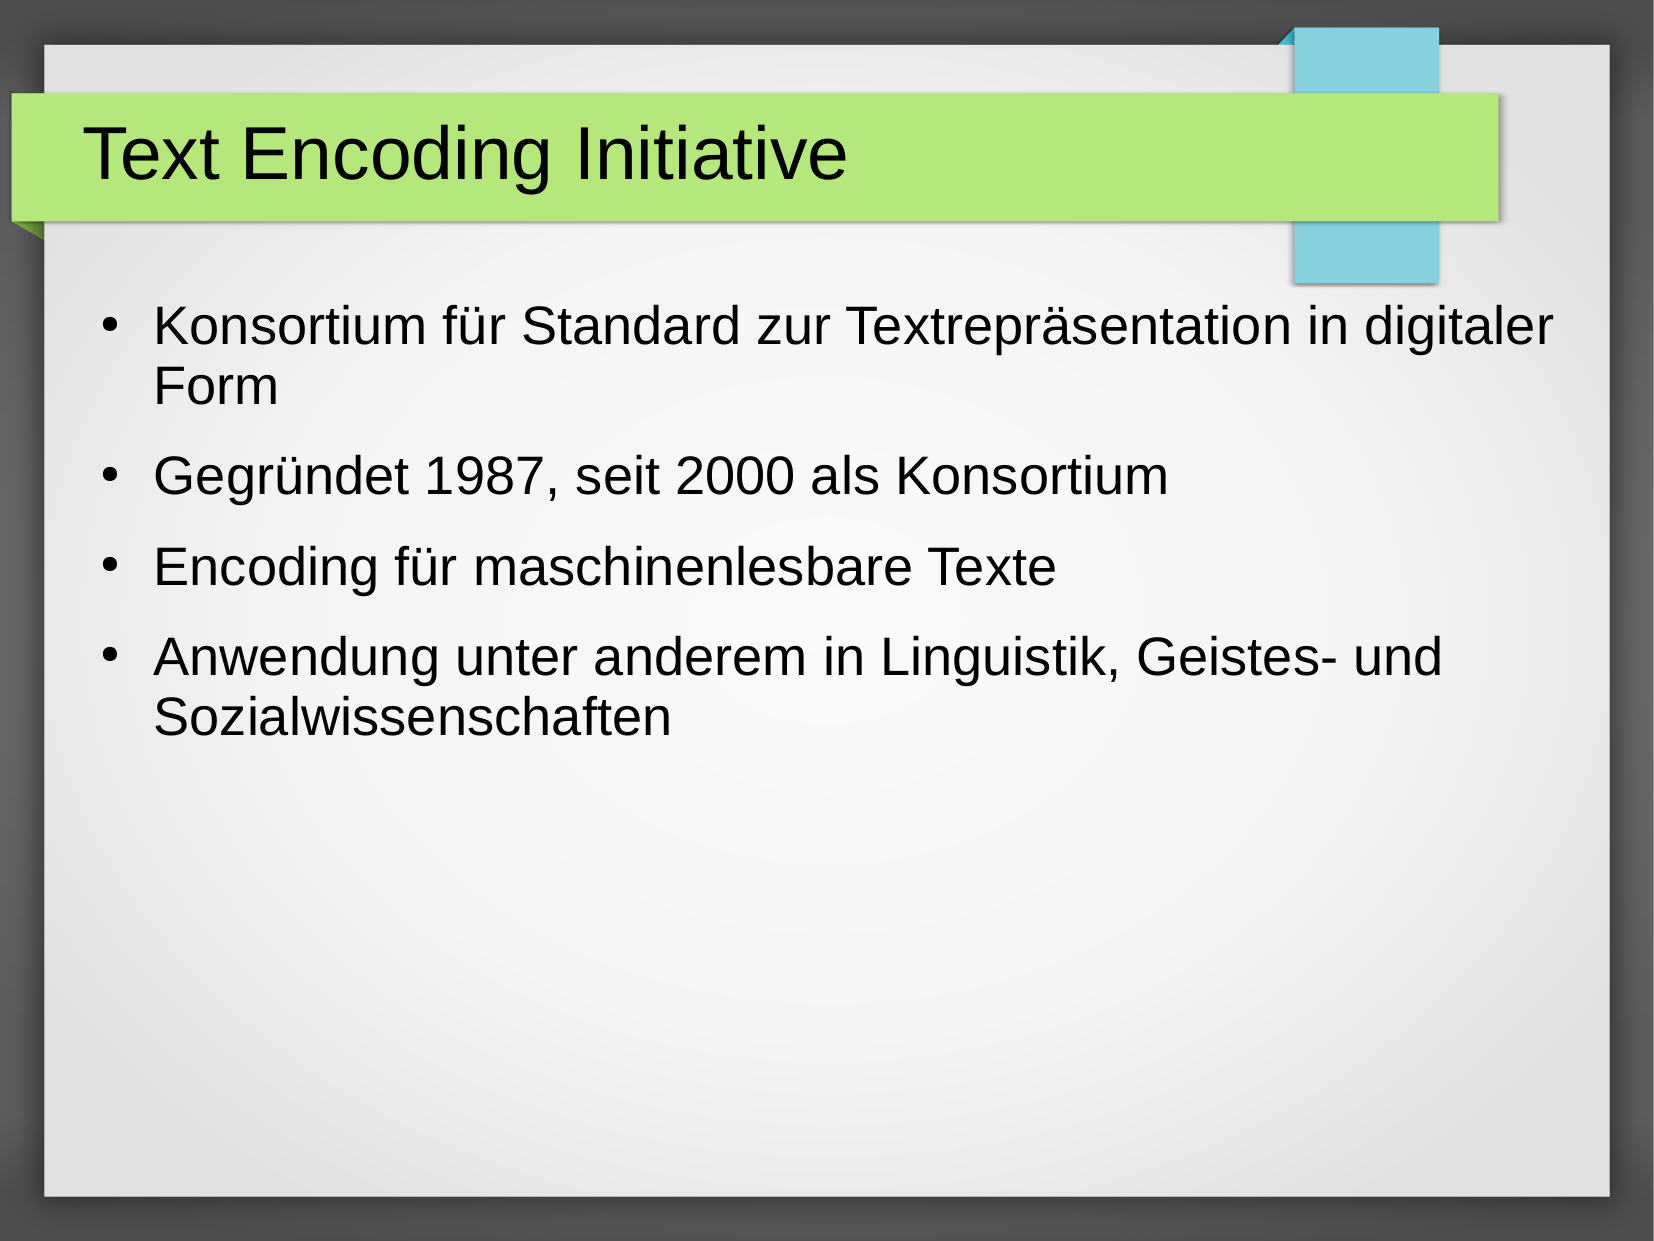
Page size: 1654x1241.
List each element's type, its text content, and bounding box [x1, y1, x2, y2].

title Text Encoding Initiative [82, 94, 1264, 213]
list Konsortium für Standard zur Textrepräsentation in digitaler Form Gegründet 1987, seit 2000 als Konsortium Encoding für maschinenlesbare Texte Anwendung unter anderem in Linguistik, Geistes- und Sozialwissenschaften [82, 295, 1571, 1015]
picture [0, 0, 1654, 1241]
